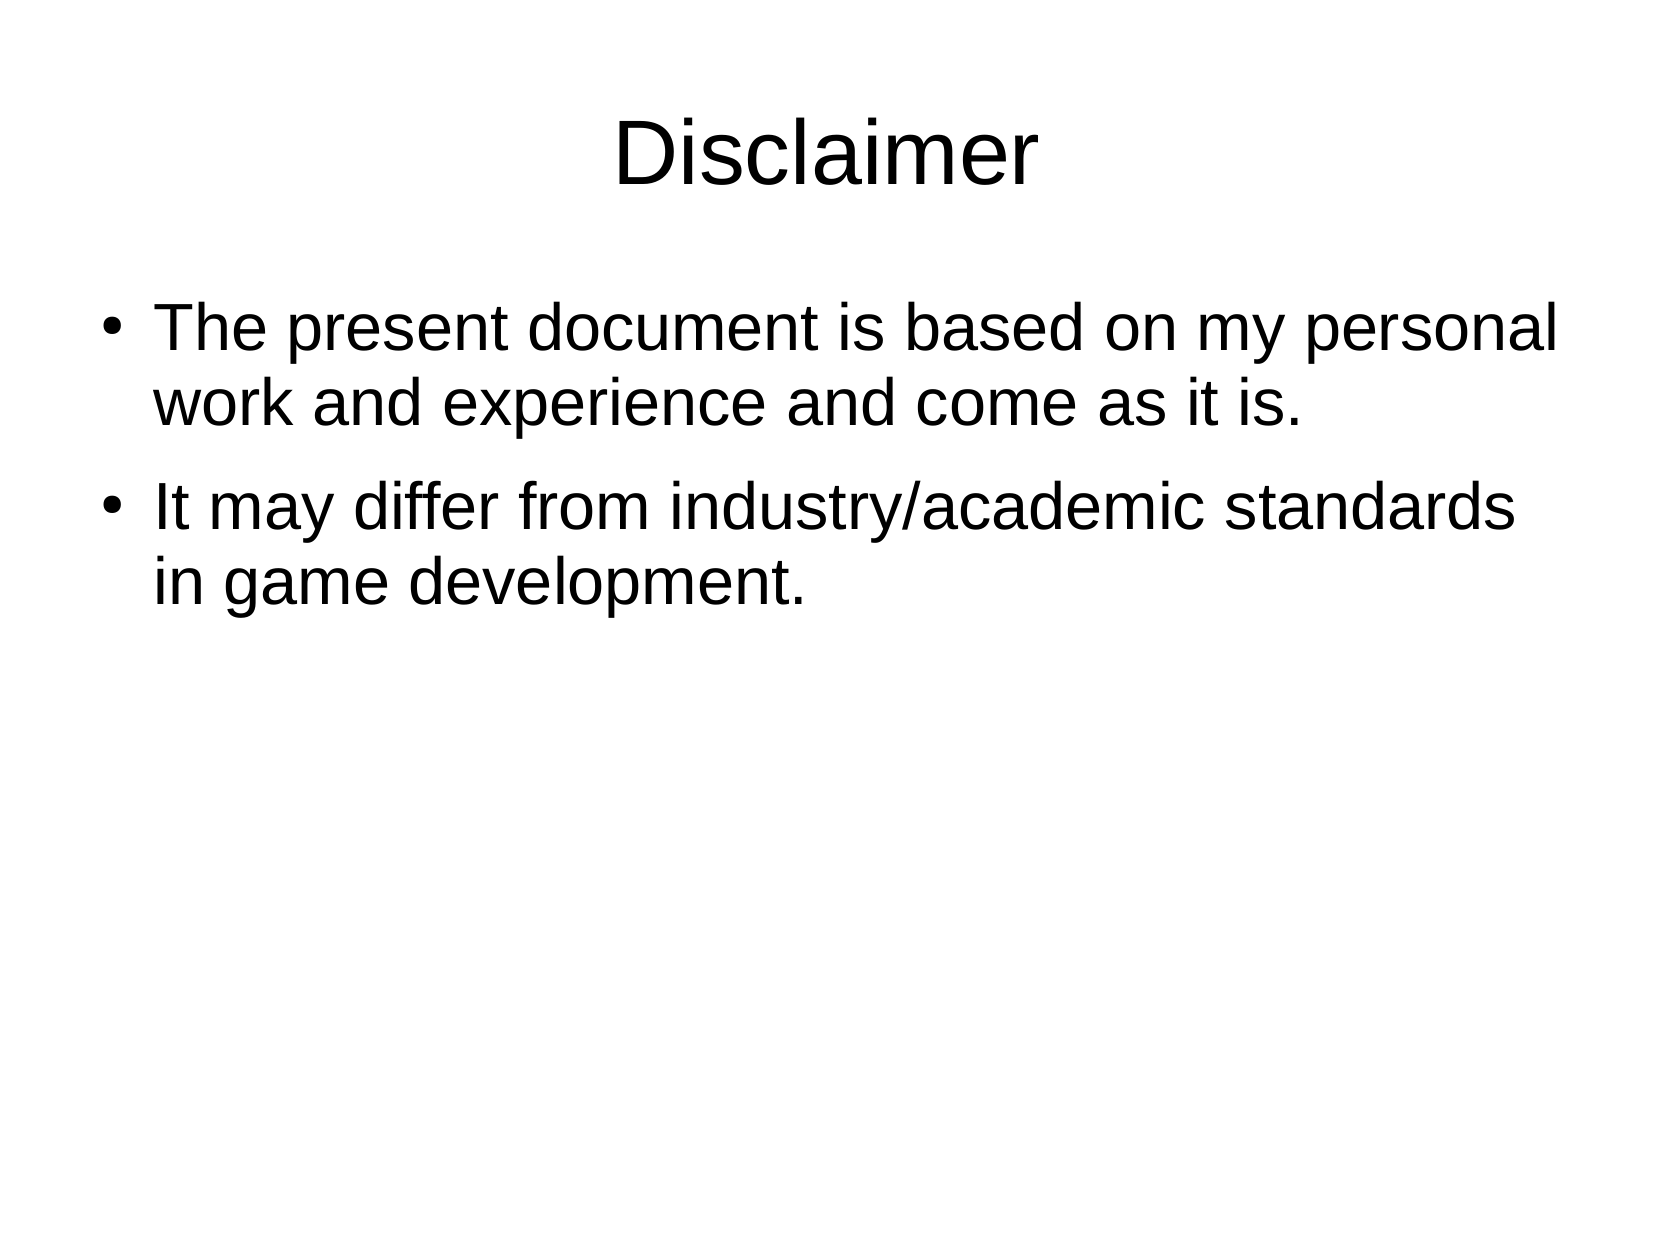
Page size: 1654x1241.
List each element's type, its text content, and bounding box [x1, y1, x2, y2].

list The present document is based on my personal work and experience and come as it is. It may differ from industry/academic standards in game development. [82, 290, 1571, 1109]
title Disclaimer [82, 49, 1571, 257]
